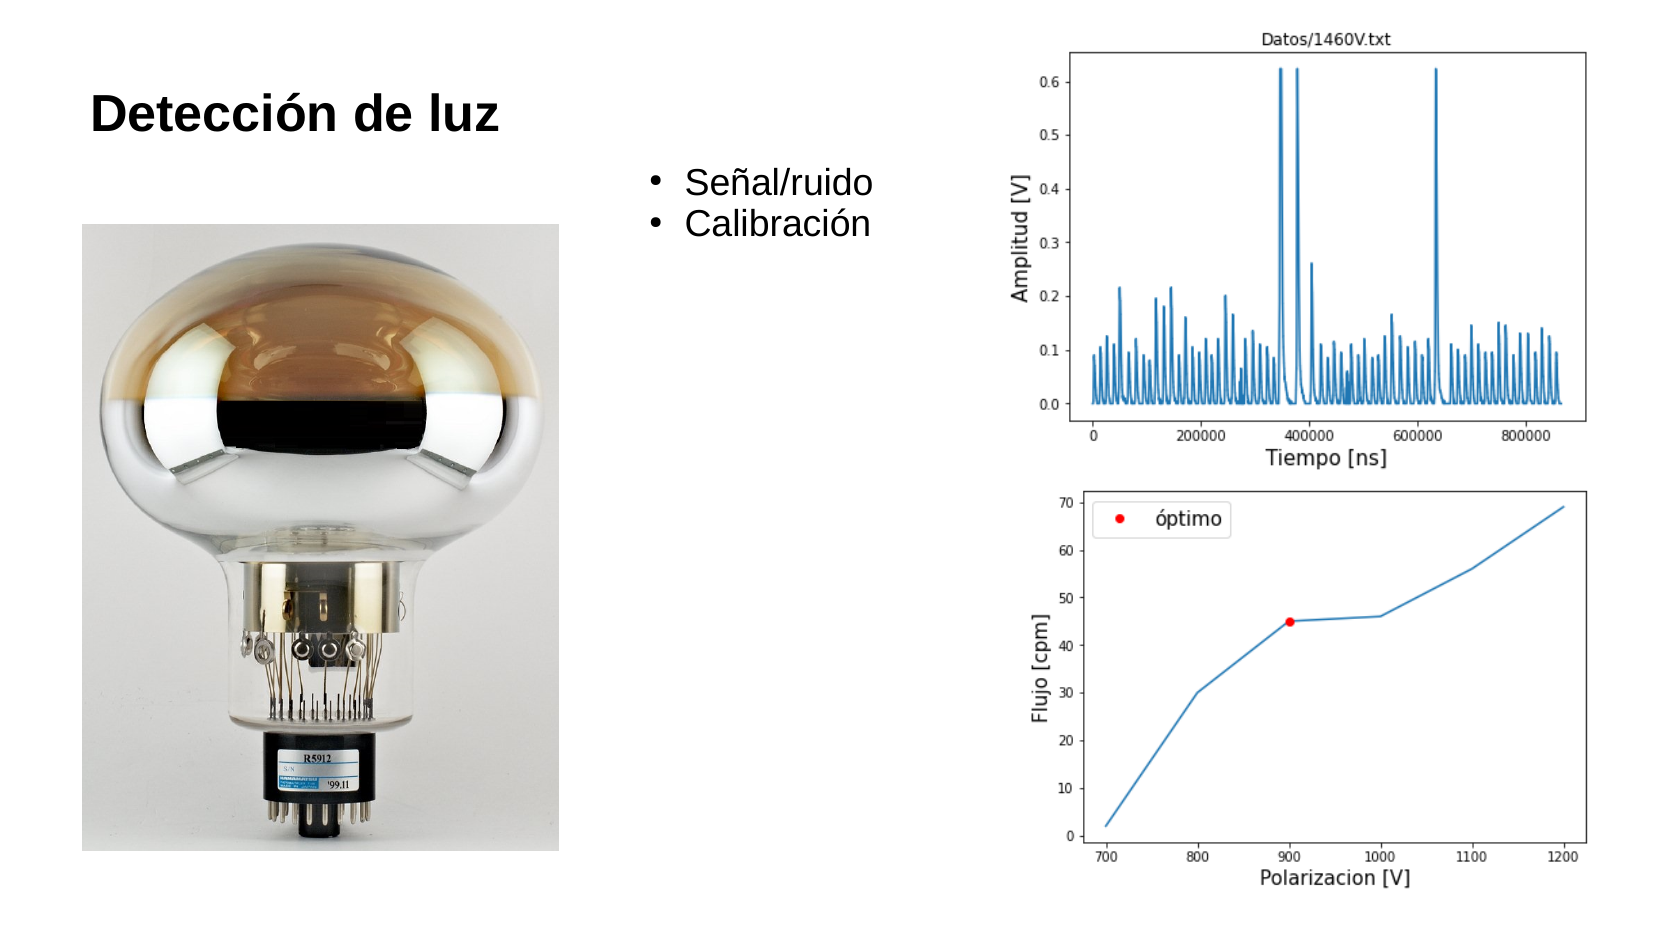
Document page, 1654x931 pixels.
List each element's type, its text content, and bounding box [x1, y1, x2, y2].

title Detección de luz [59, 35, 532, 191]
picture [1003, 21, 1597, 479]
picture [1024, 482, 1595, 898]
picture [82, 224, 559, 851]
text_box Señal/ruido Calibración [634, 153, 889, 253]
